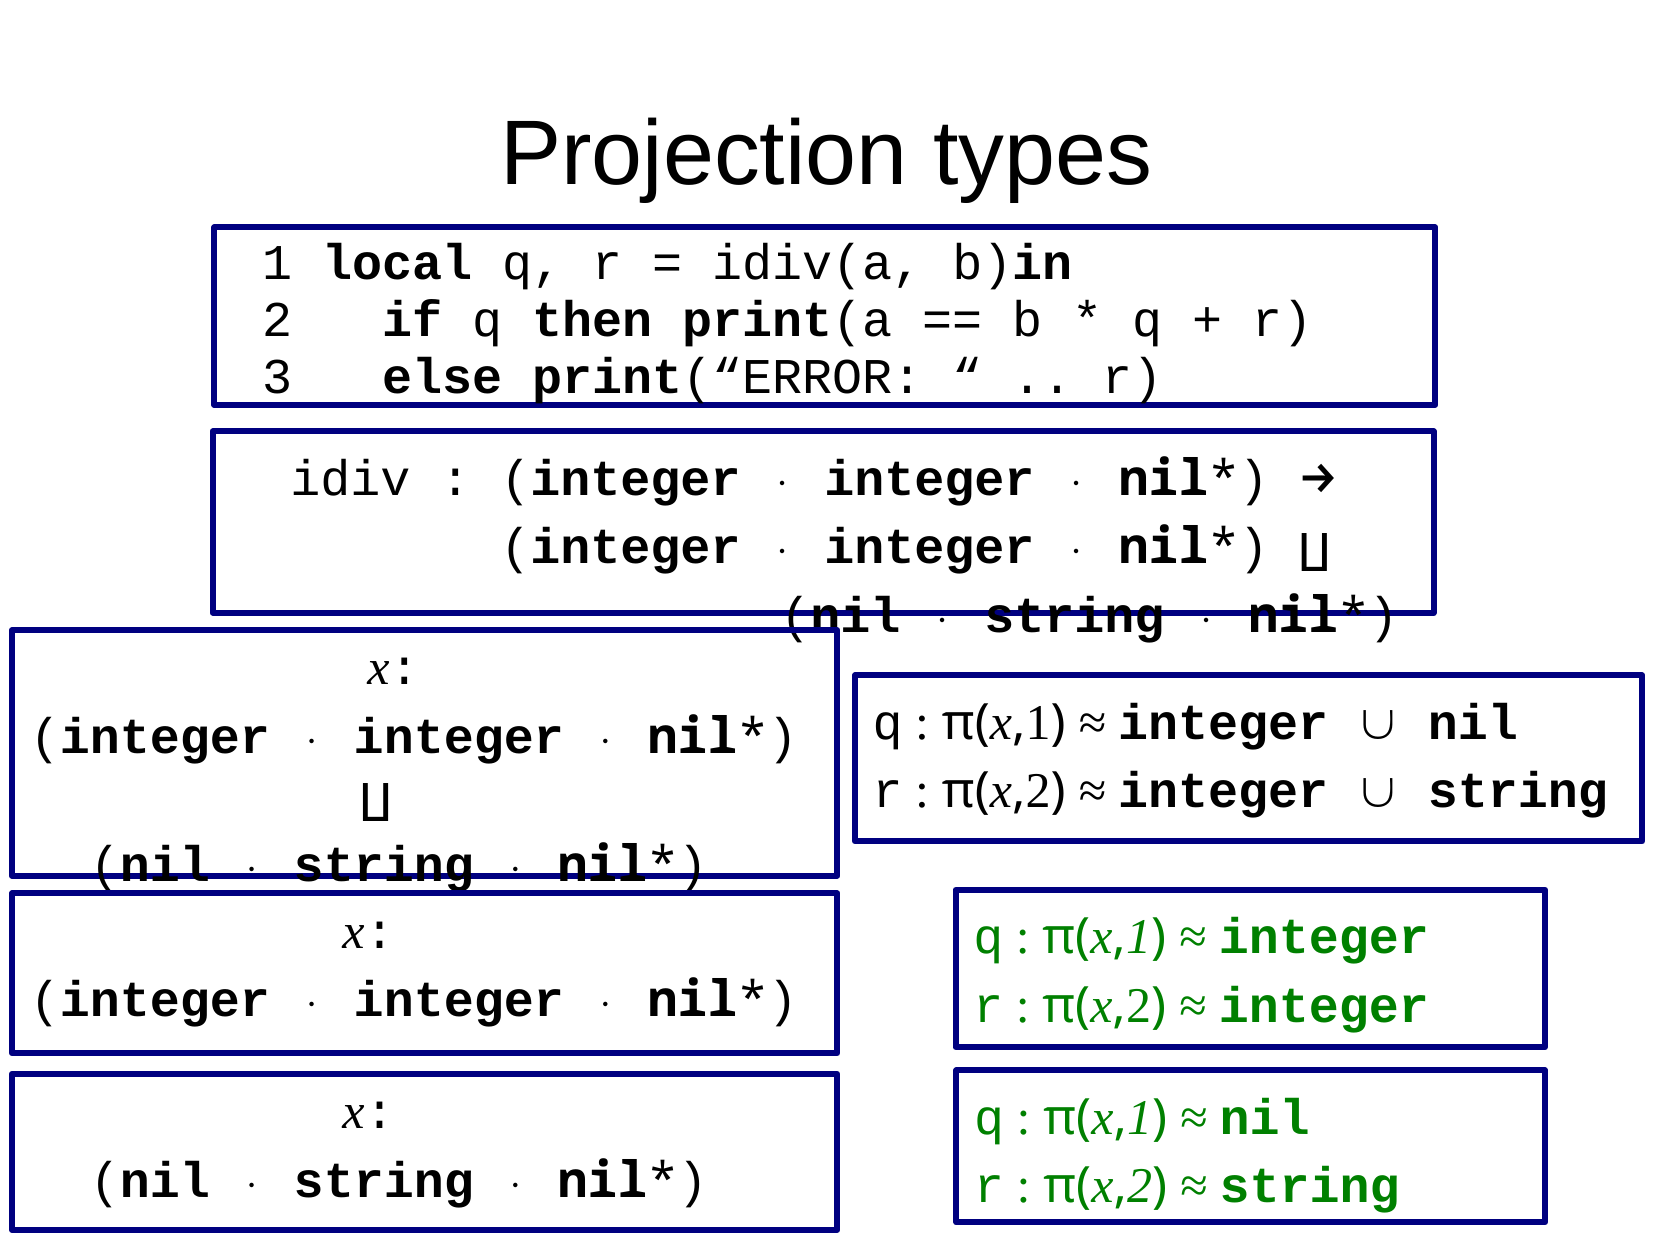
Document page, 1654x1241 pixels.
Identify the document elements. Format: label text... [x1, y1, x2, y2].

text_box q : π(x,1) ≈ nil r : π(x,2) ≈ string [956, 1070, 1546, 1223]
title Projection types [82, 49, 1571, 257]
text_box x: (integer × integer × nil*) [11, 893, 838, 1054]
text_box q : π(x,1) ≈ integer r : π(x,2) ≈ integer [955, 889, 1546, 1048]
text_box idiv : (integer × integer × nil*) → (integer × integer × nil*) ∐ (nil × string × nil*) [212, 431, 1434, 613]
text_box x: (nil × string × nil*) [11, 1073, 838, 1231]
text_box x: (integer × integer × nil*) ∐ (nil × string × nil*) [11, 630, 838, 876]
text_box 1 local q, r = idiv(a, b)in 2 if q then print(a == b * q + r) 3 else print(“ERROR: “ .. r) [214, 227, 1436, 406]
text_box q : π(x,1) ≈ integer ∪ nil r : π(x,2) ≈ integer ∪ string [855, 675, 1643, 842]
